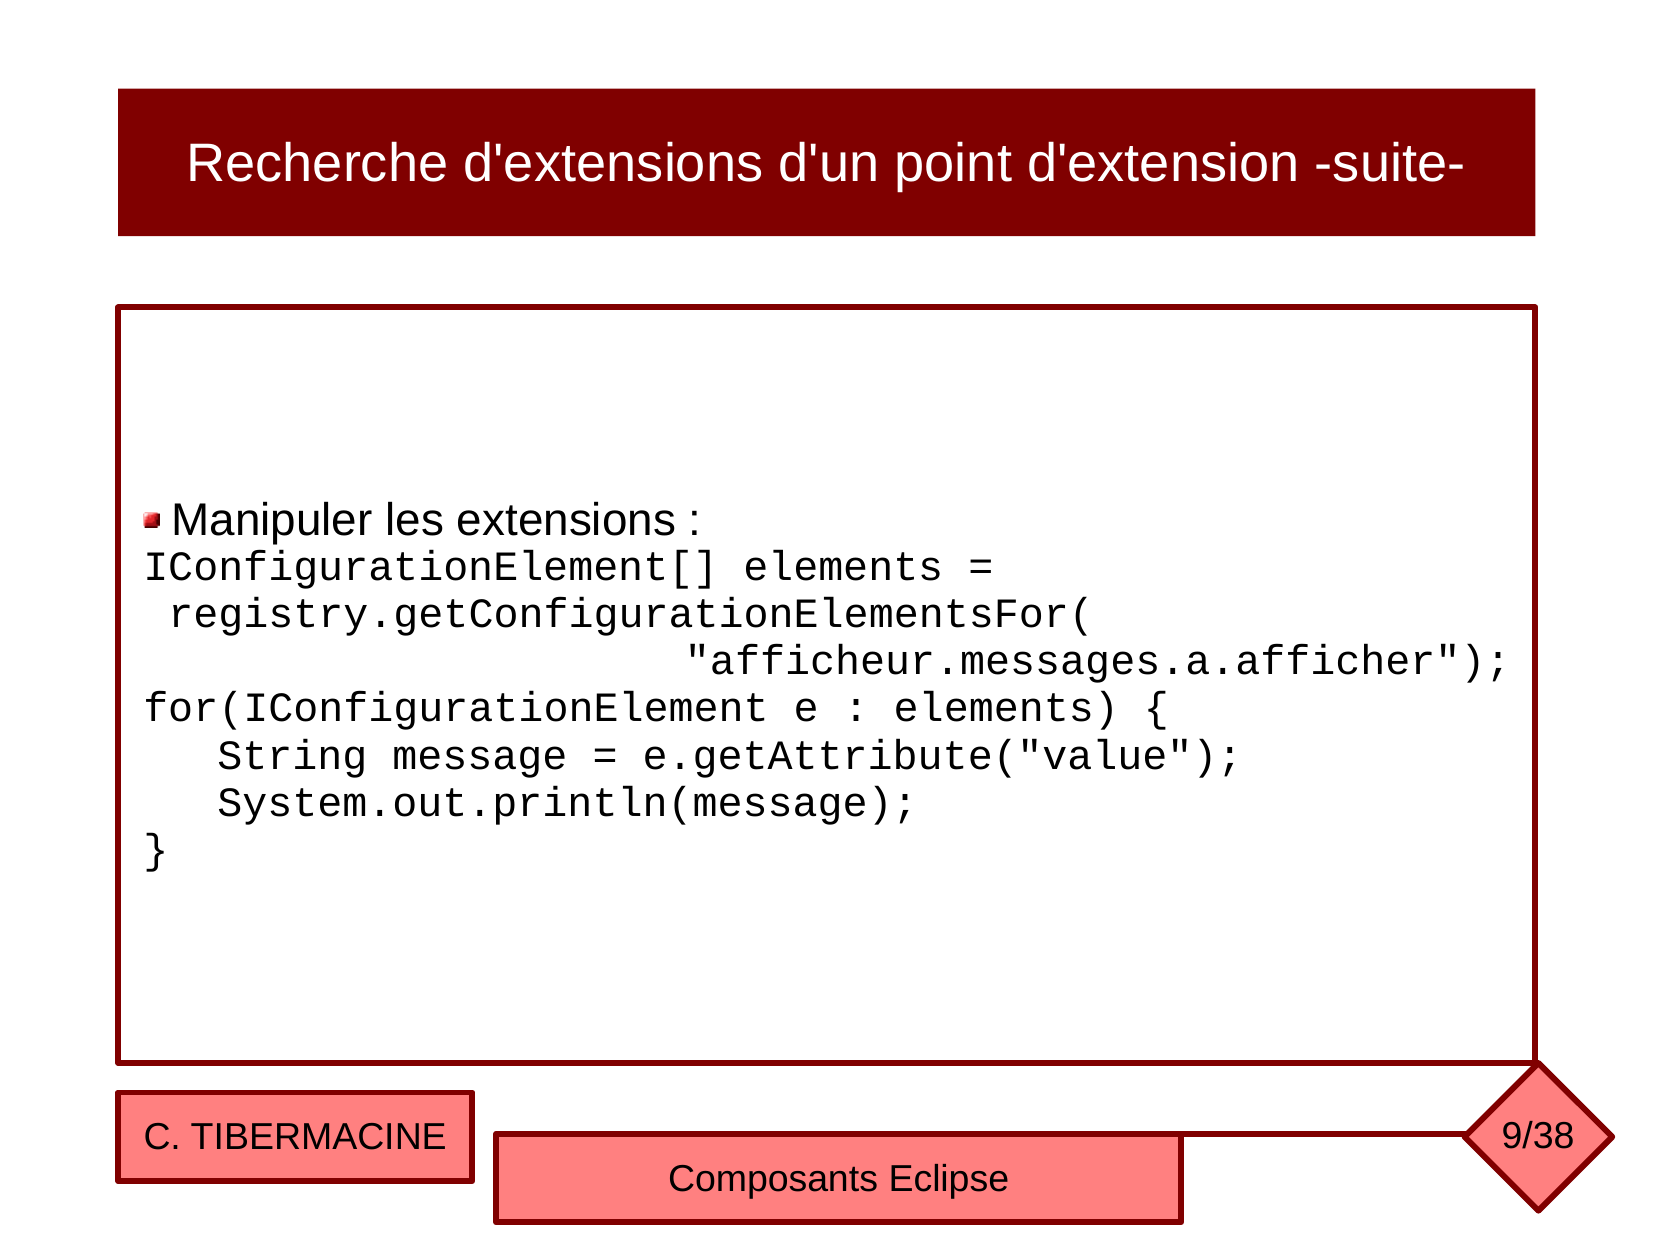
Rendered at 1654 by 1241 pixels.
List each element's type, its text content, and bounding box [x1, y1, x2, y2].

text_box [1491, 1164, 1586, 1211]
text_box Composants Eclipse [496, 1133, 1182, 1223]
text_box [1464, 1115, 1486, 1159]
picture [143, 512, 160, 528]
text_box [1494, 1062, 1583, 1107]
text_box <numéro>/38 [1486, 1107, 1654, 1164]
text_box Recherche d'extensions d'un point d'extension -suite- [118, 88, 1536, 237]
text_box C. TIBERMACINE [118, 1092, 473, 1182]
text_box Manipuler les extensions : IConfigurationElement[] elements = registry.getConfigurationElementsFor( "afficheur.messages.a.afficher"); for(IConfigurationElement e : elements) { String message = e.getAttribute("value"); System.out.println(message); } [118, 307, 1536, 1063]
